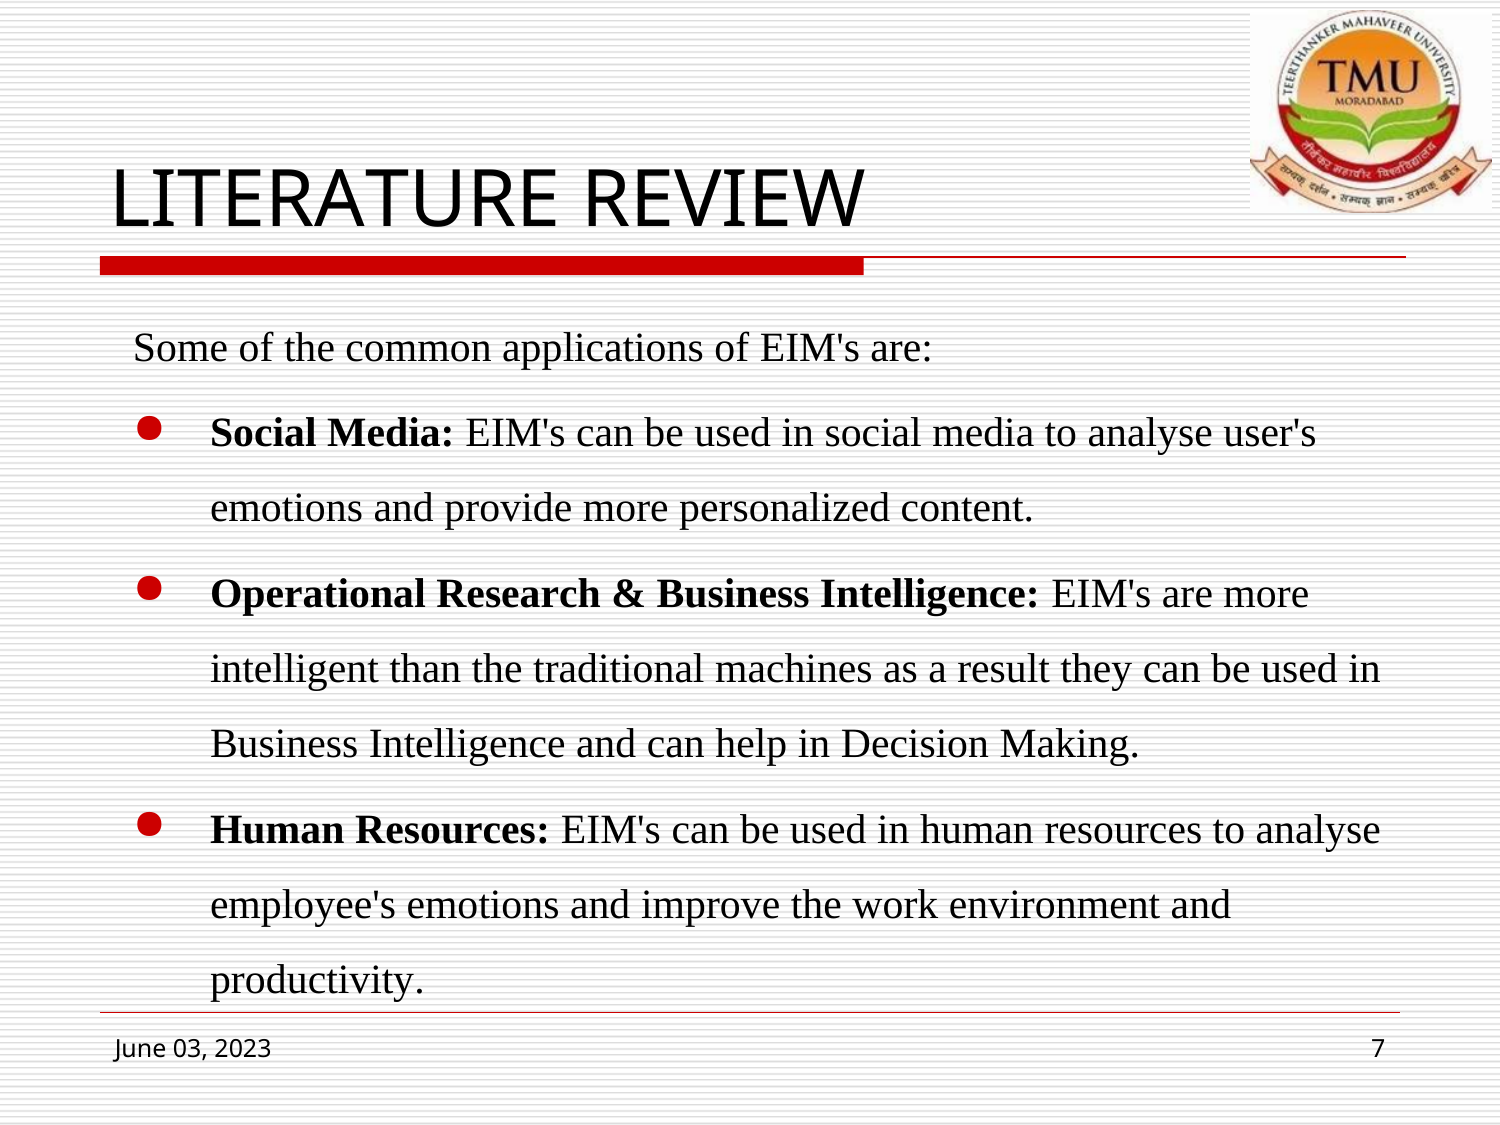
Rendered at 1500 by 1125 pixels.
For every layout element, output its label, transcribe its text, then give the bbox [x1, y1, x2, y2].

text_box June 03, 2023 [99, 1024, 426, 1103]
title LITERATURE REVIEW [94, 50, 1407, 250]
picture [0, 0, 1500, 1125]
text_box <number> [1074, 1024, 1401, 1103]
list Some of the common applications of EIM's are: Social Media: EIM's can be used in social media to analyse user's emotions and provide more personalized content. Operational Research & Business Intelligence: EIM's are more intelligent than the traditional machines as a result they can be used in Business Intelligence and can help in Decision Making. Human Resources: EIM's can be used in human resources to analyse employee's emotions and improve the work environment and productivity. [117, 287, 1426, 1038]
